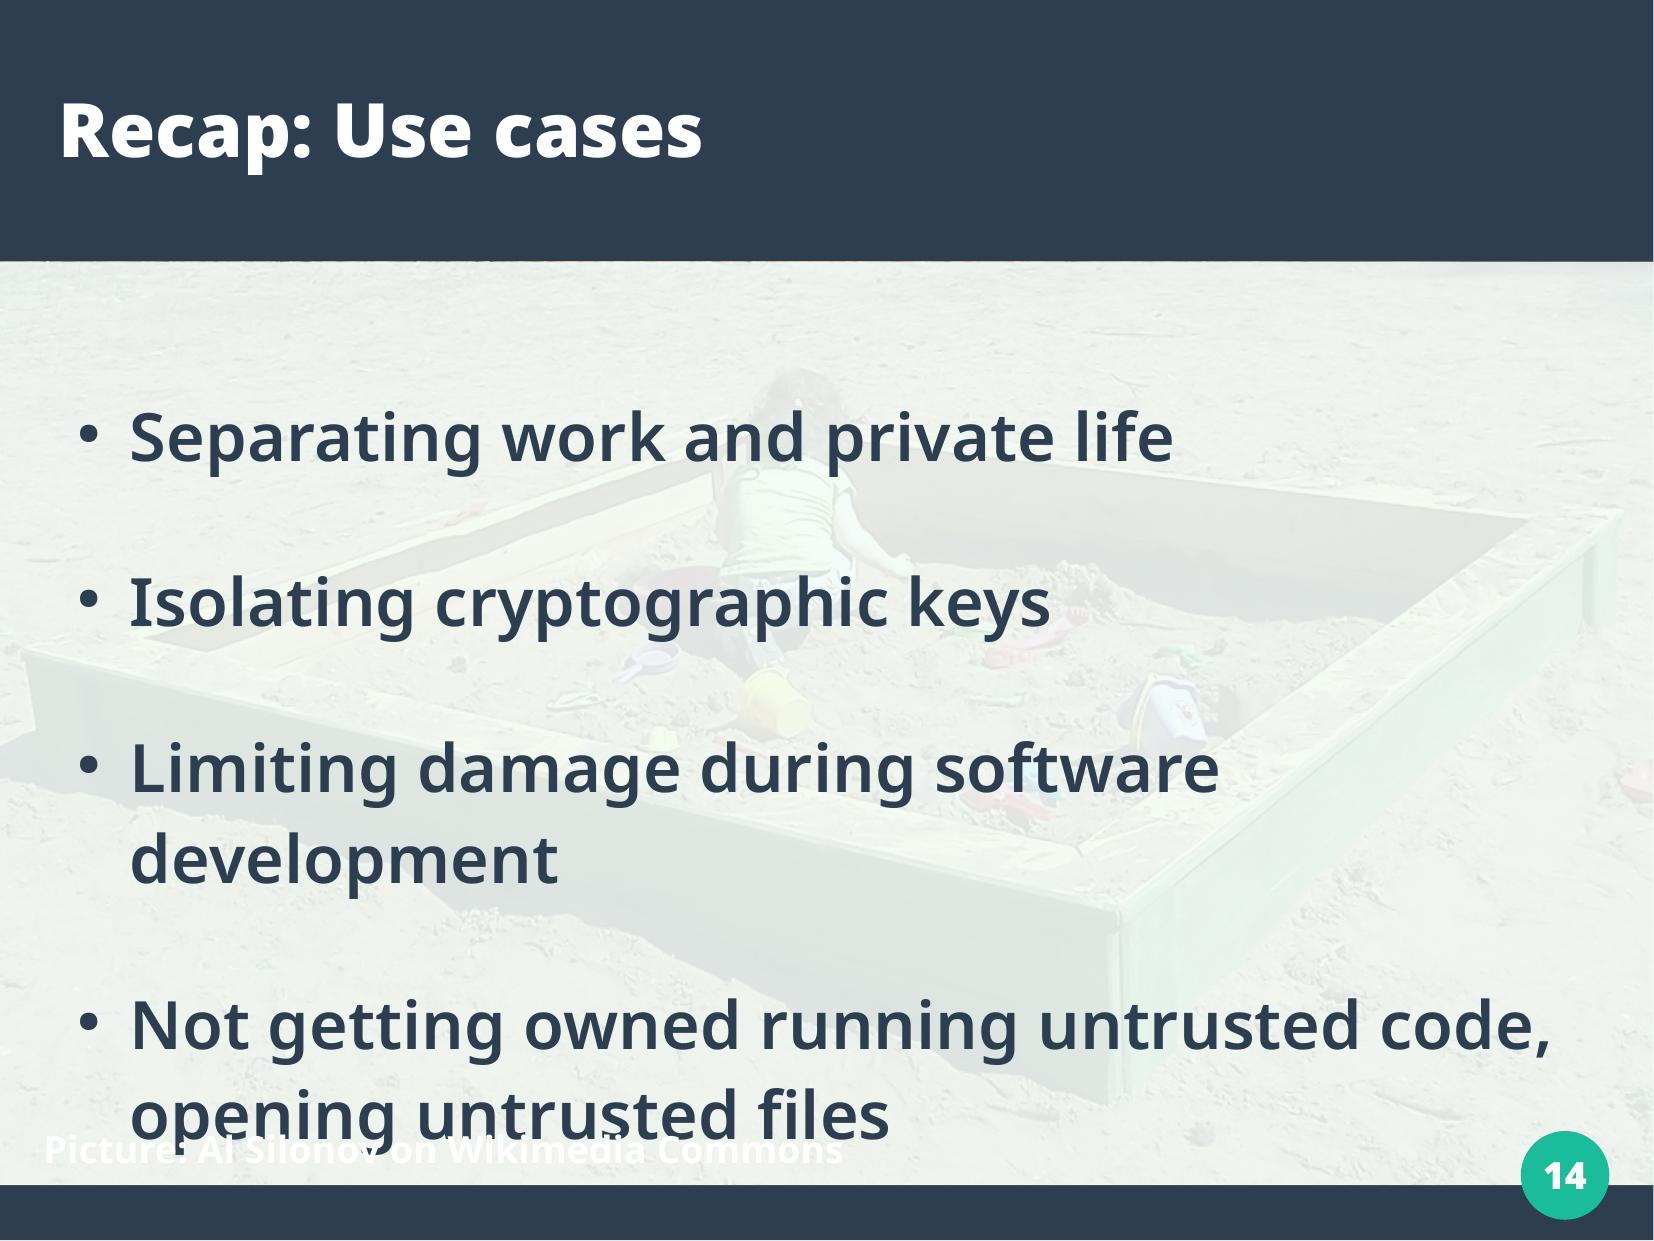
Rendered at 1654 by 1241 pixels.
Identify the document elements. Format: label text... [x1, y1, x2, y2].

list Separating work and private life Isolating cryptographic keys Limiting damage during software development Not getting owned running untrusted code, opening untrusted files [59, 389, 1595, 1217]
title Recap: Use cases [59, 49, 1595, 207]
text_box <number> [1505, 1116, 1625, 1235]
text_box [0, 261, 1654, 1186]
text_box Picture: Al Silonov on Wikimedia Commons [28, 1115, 1037, 1226]
